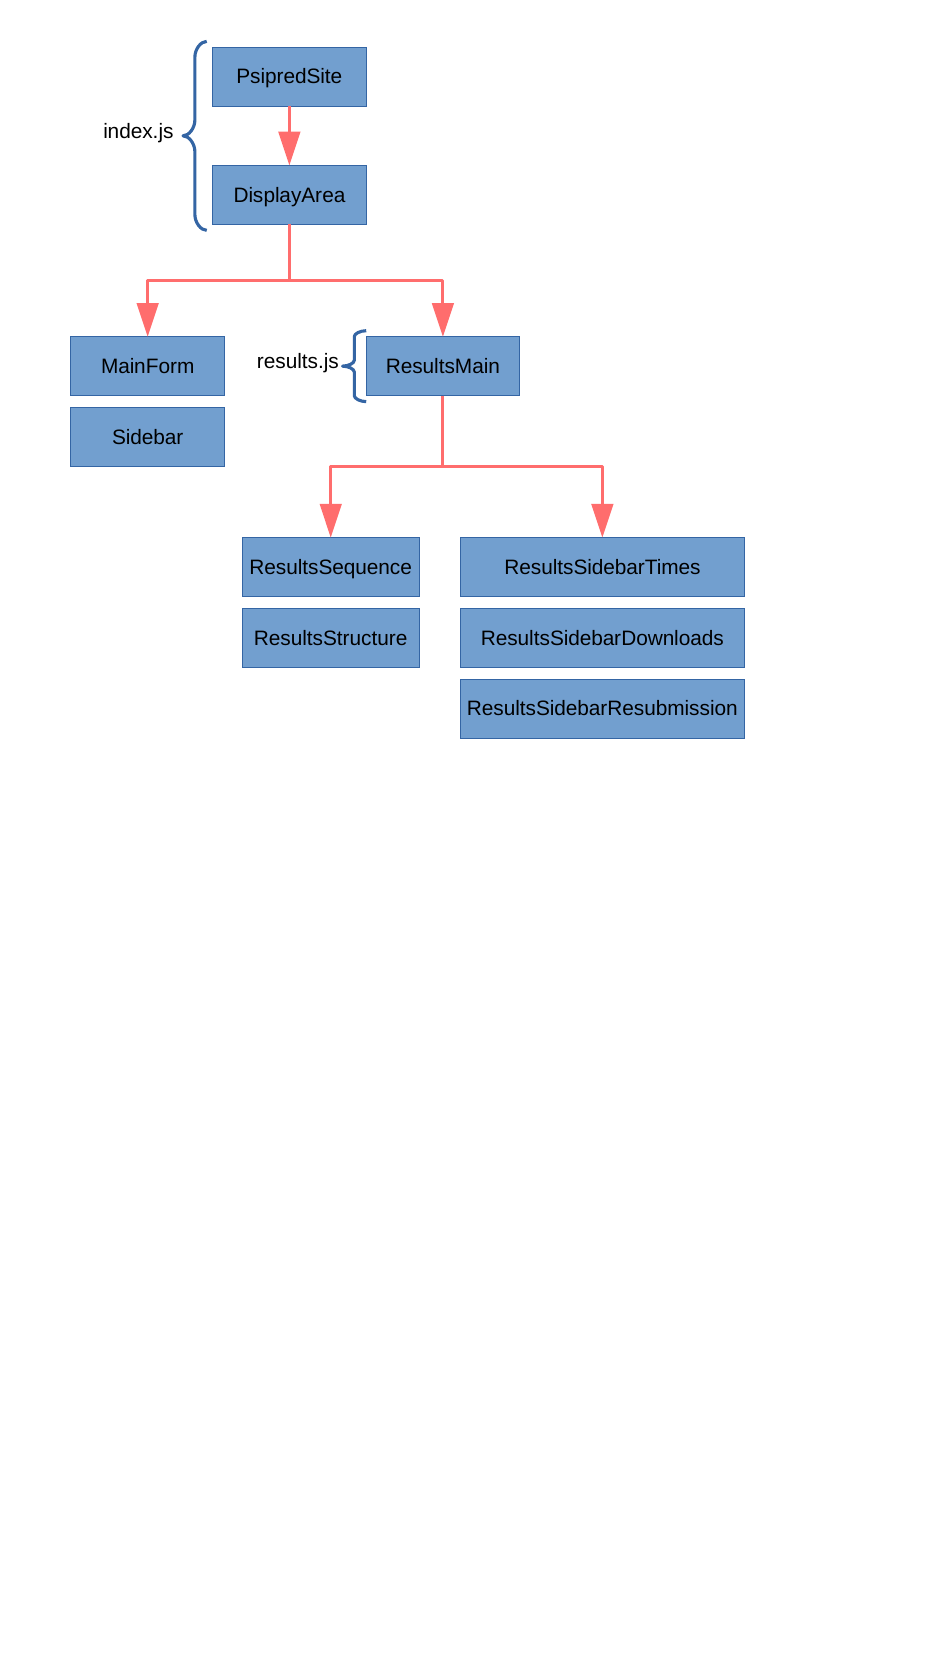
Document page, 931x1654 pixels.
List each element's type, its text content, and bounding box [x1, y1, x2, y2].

text_box ResultsStructure [242, 608, 420, 668]
text_box ResultsSidebarTimes [460, 537, 745, 597]
text_box index.js [88, 112, 189, 151]
text_box DisplayArea [212, 165, 367, 225]
text_box ResultsSidebarDownloads [460, 608, 745, 668]
text_box PsipredSite [212, 47, 367, 107]
text_box Sidebar [70, 407, 225, 467]
text_box ResultsMain [366, 336, 520, 396]
text_box results.js [242, 342, 355, 381]
text_box ResultsSequence [242, 537, 420, 597]
text_box MainForm [70, 336, 225, 396]
text_box ResultsSidebarResubmission [460, 679, 745, 739]
